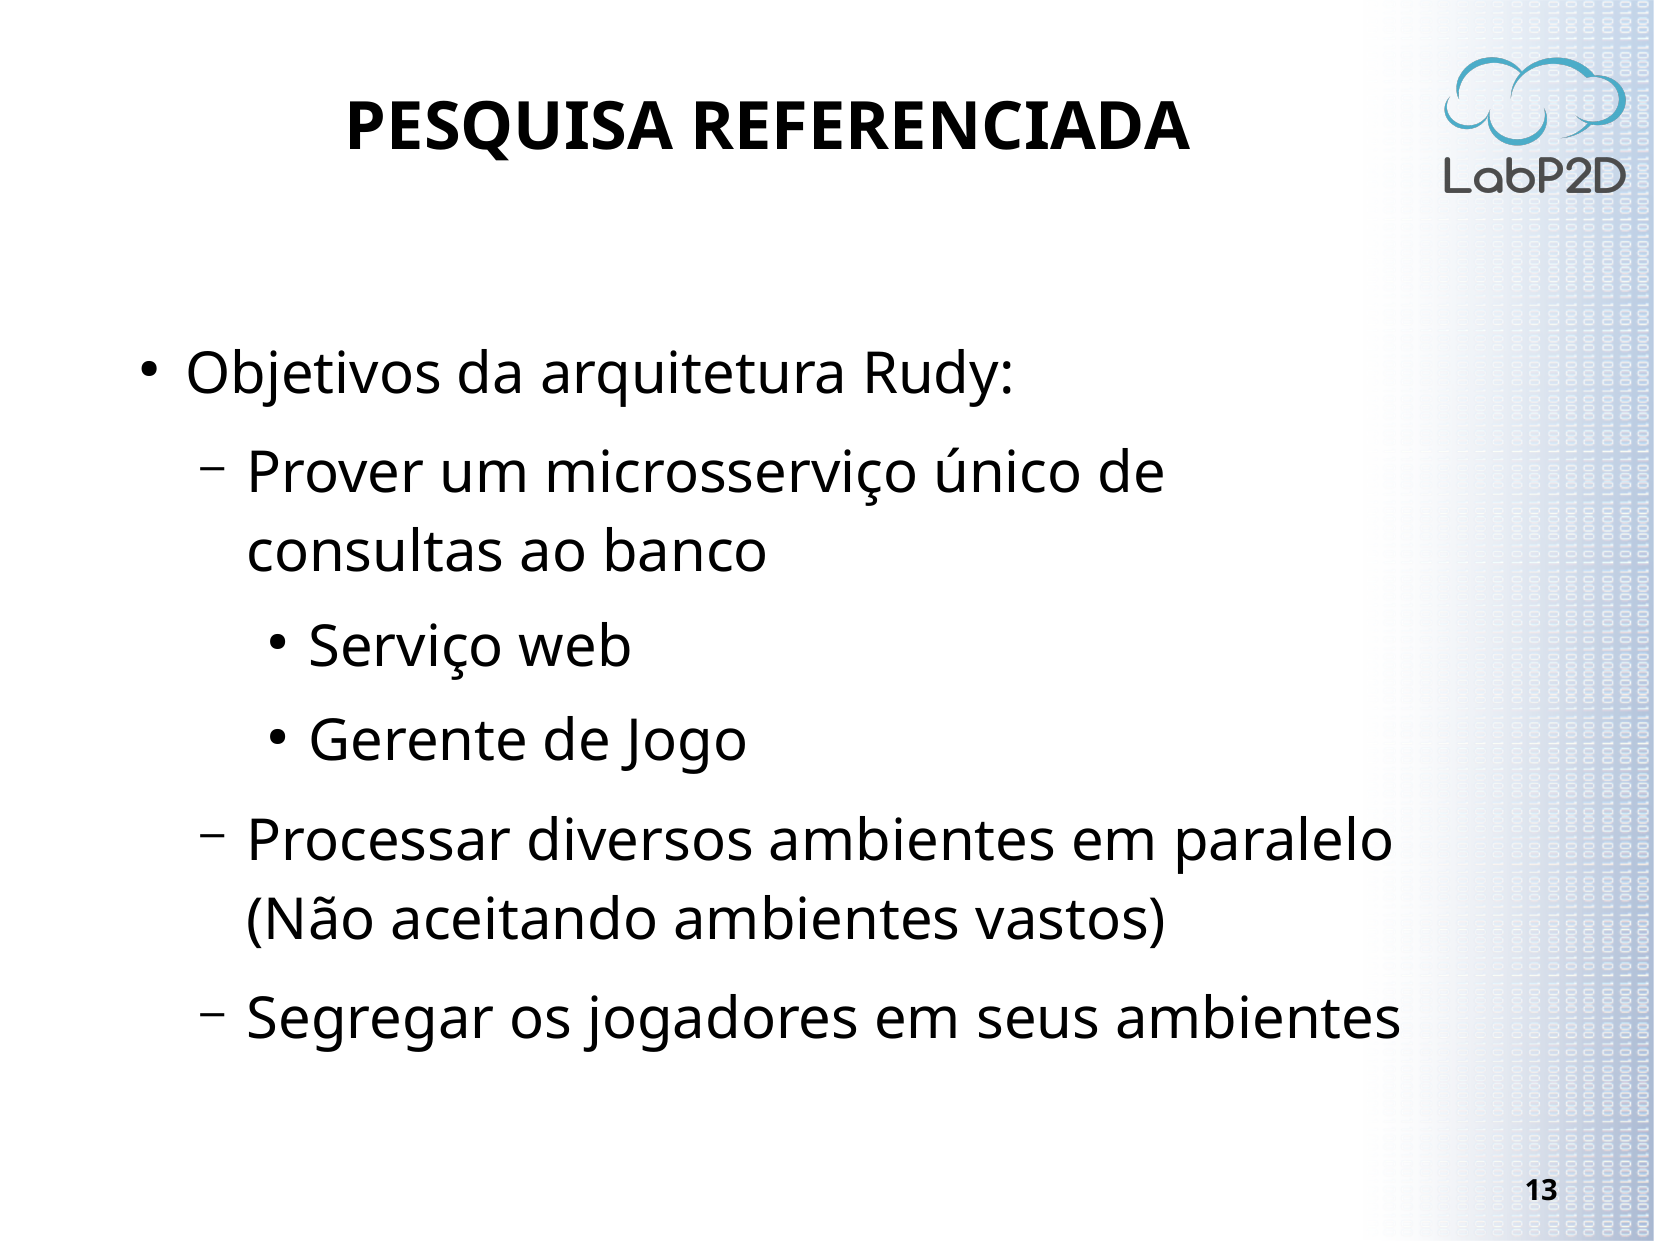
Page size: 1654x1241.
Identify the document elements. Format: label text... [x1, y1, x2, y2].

picture [1360, 1, 1654, 1240]
title PESQUISA REFERENCIADA [82, 19, 1453, 227]
list Objetivos da arquitetura Rudy: Prover um microsserviço único de consultas ao banco Serviço web Gerente de Jogo Processar diversos ambientes em paralelo (Não aceitando ambientes vastos) Segregar os jogadores em seus ambientes [123, 271, 1406, 1116]
